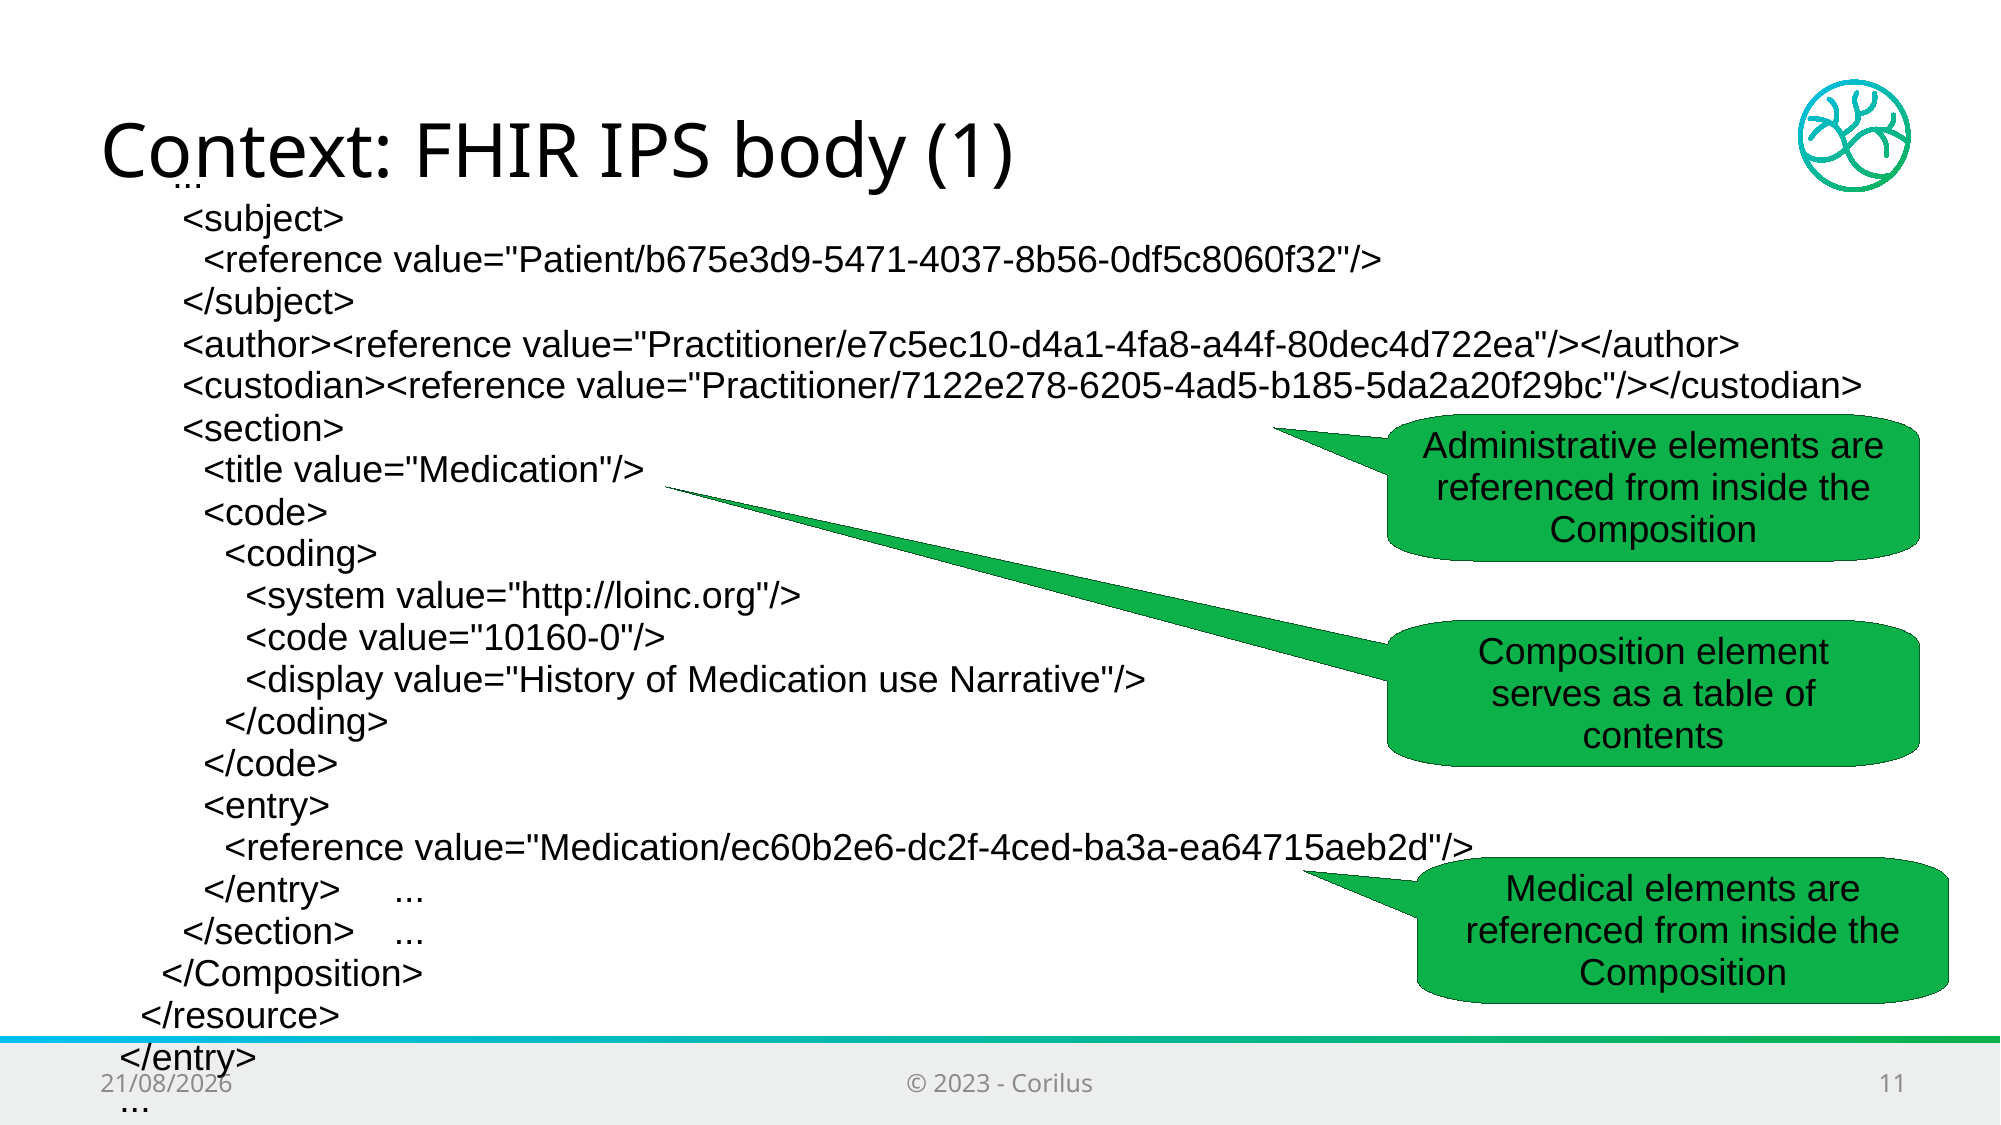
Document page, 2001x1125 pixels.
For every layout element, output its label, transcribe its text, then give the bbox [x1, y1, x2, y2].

text_box Medical elements are referenced from inside the Composition [1303, 857, 1949, 1004]
text_box Administrative elements are referenced from inside the Composition [1273, 414, 1920, 562]
text_box ... <subject> <reference value="Patient/b675e3d9-5471-4037-8b56-0df5c8060f32"/> </subject> <author><reference value="Practitioner/e7c5ec10-d4a1-4fa8-a44f-80dec4d722ea"/></author> <custodian><reference value="Practitioner/7122e278-6205-4ad5-b185-5da2a20f29bc"/></custodian> <section> <title value="Medication"/> <code> <coding> <system value="http://loinc.org"/> <code value="10160-0"/> <display value="History of Medication use Narrative"/> </coding> </code> <entry> <reference value="Medication/ec60b2e6-dc2f-4ced-ba3a-ea64715aeb2d"/> </entry> ... </section> ... </Composition> </resource> </entry> ... [83, 147, 1890, 1125]
text_box Composition element serves as a table of contents [665, 486, 1920, 767]
title Context: FHIR IPS body (1) [100, 59, 1908, 237]
